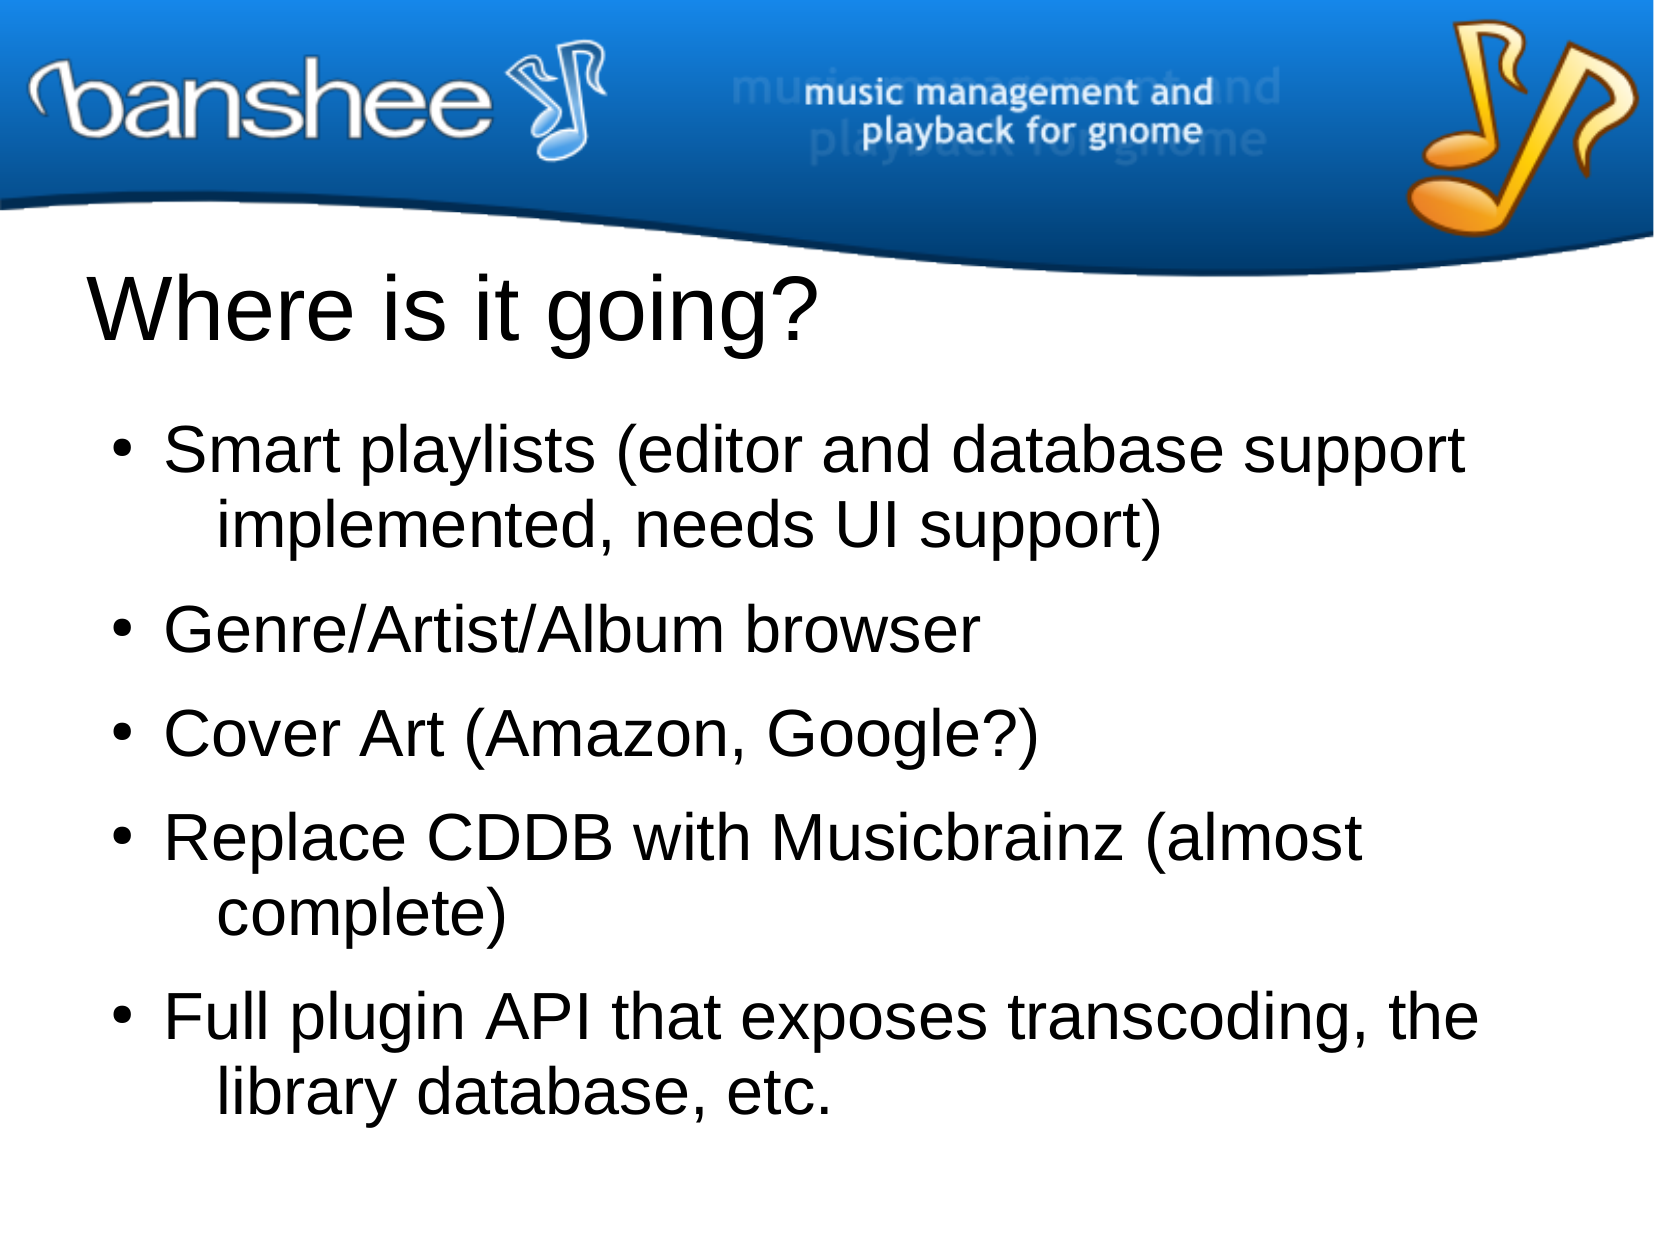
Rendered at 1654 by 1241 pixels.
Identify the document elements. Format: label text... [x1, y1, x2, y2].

picture [0, 0, 1654, 290]
list Smart playlists (editor and database support implemented, needs UI support) Genre/Artist/Album browser Cover Art (Amazon, Google?) Replace CDDB with Musicbrainz (almost complete) Full plugin API that exposes transcoding, the library database, etc. [75, 412, 1564, 1231]
title Where is it going? [86, 205, 1576, 413]
